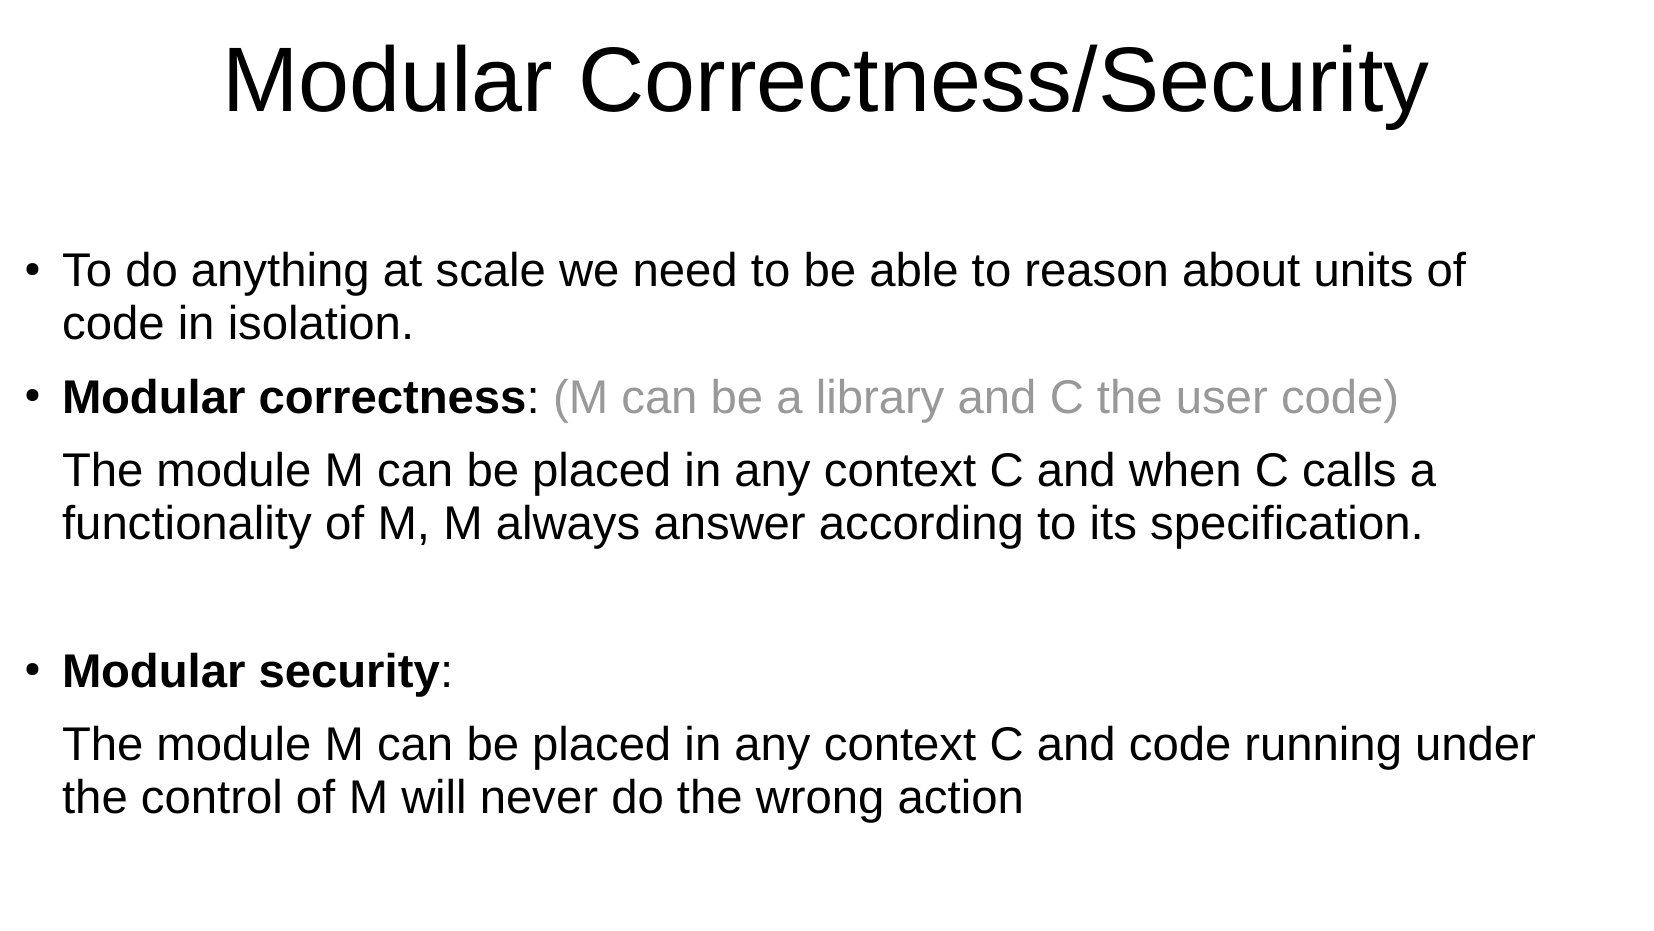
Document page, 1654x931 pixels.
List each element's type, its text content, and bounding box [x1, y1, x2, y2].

list To do anything at scale we need to be able to reason about units of code in isolation. Modular correctness: (M can be a library and C the user code) The module M can be placed in any context C and when C calls a functionality of M, M always answer according to its specification. Modular security: The module M can be placed in any context C and code running under the control of M will never do the wrong action [11, 170, 1583, 883]
title Modular Correctness/Security [82, 1, 1571, 157]
